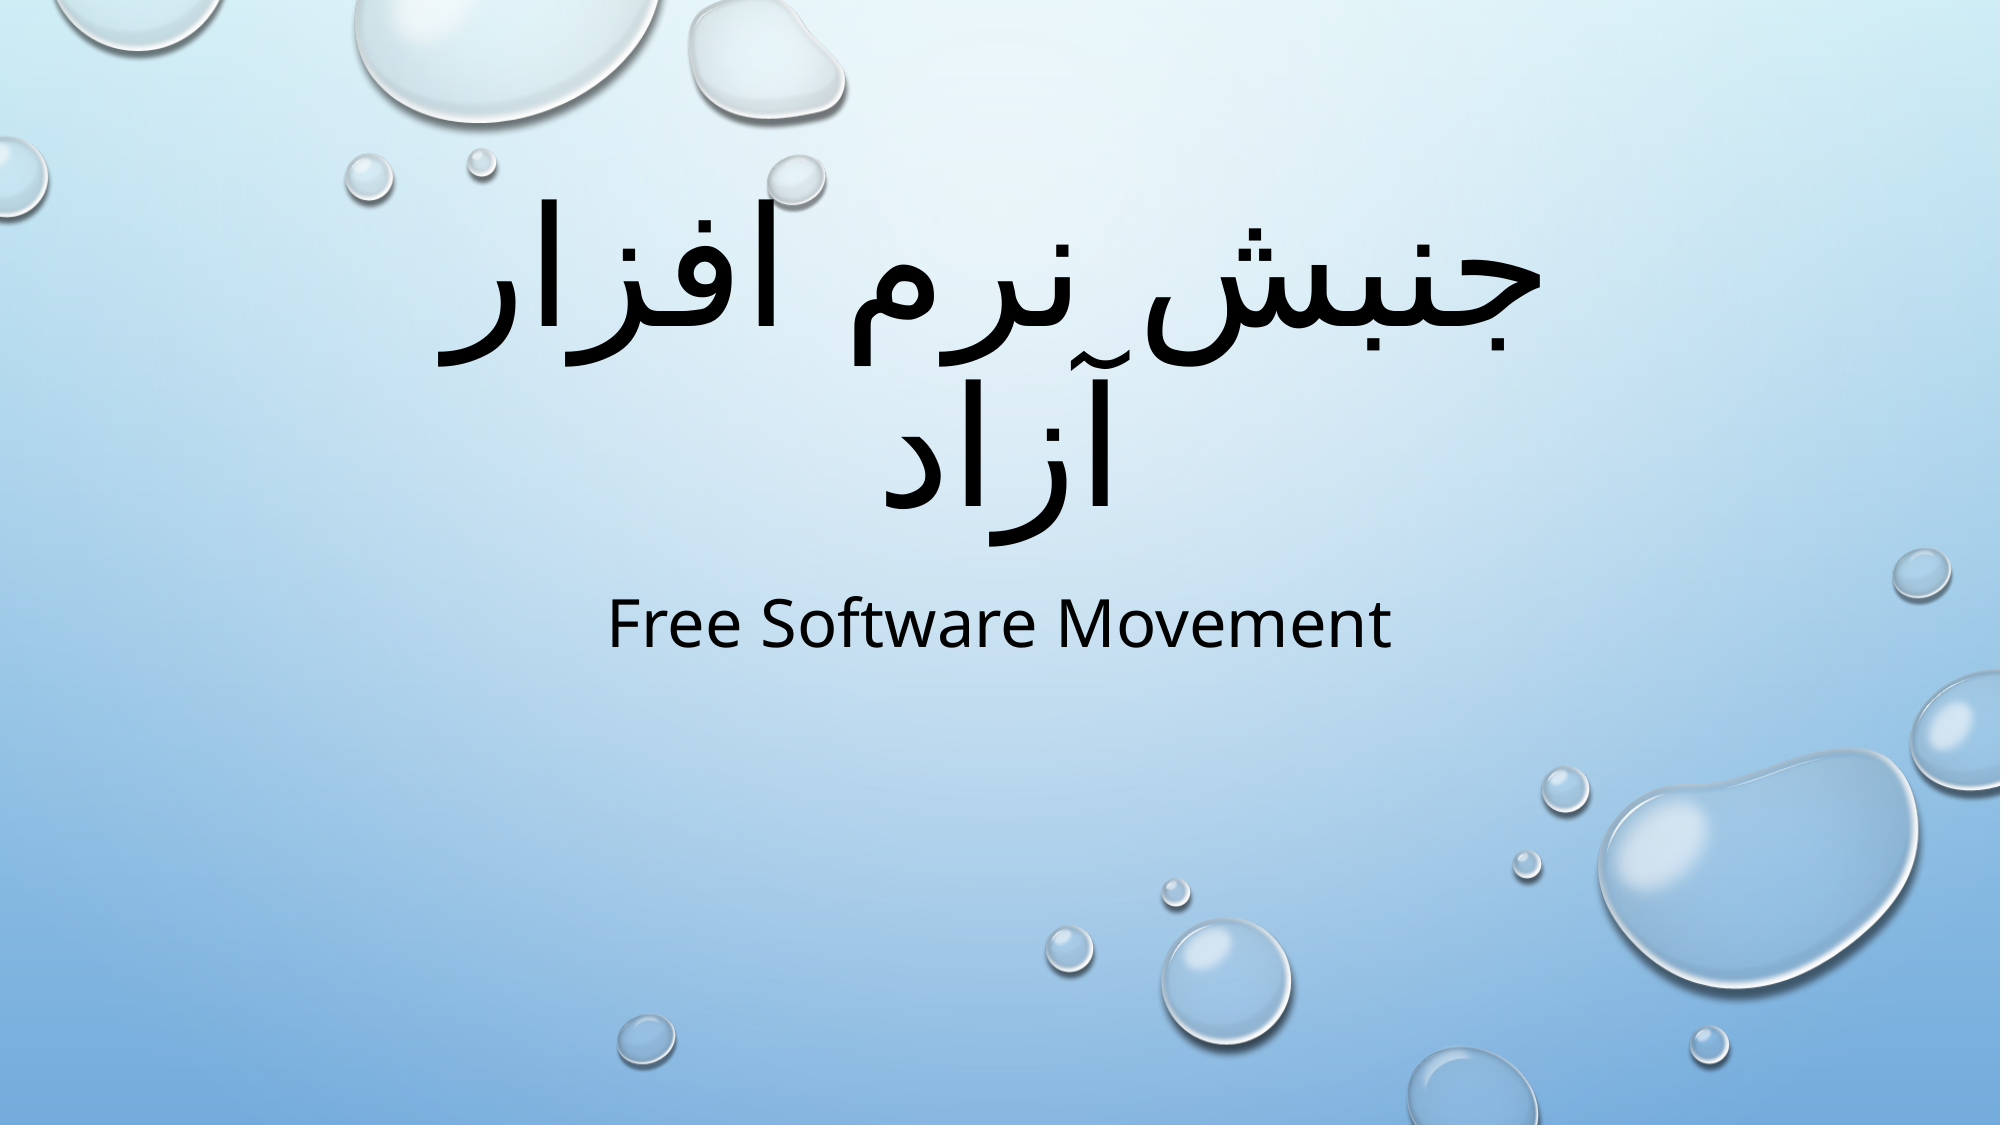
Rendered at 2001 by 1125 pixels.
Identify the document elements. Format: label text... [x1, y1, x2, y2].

picture [0, 0, 2000, 1125]
title جنبش نرم افزار آزاد [287, 138, 1713, 550]
subtitle Free Software Movement [287, 572, 1713, 798]
